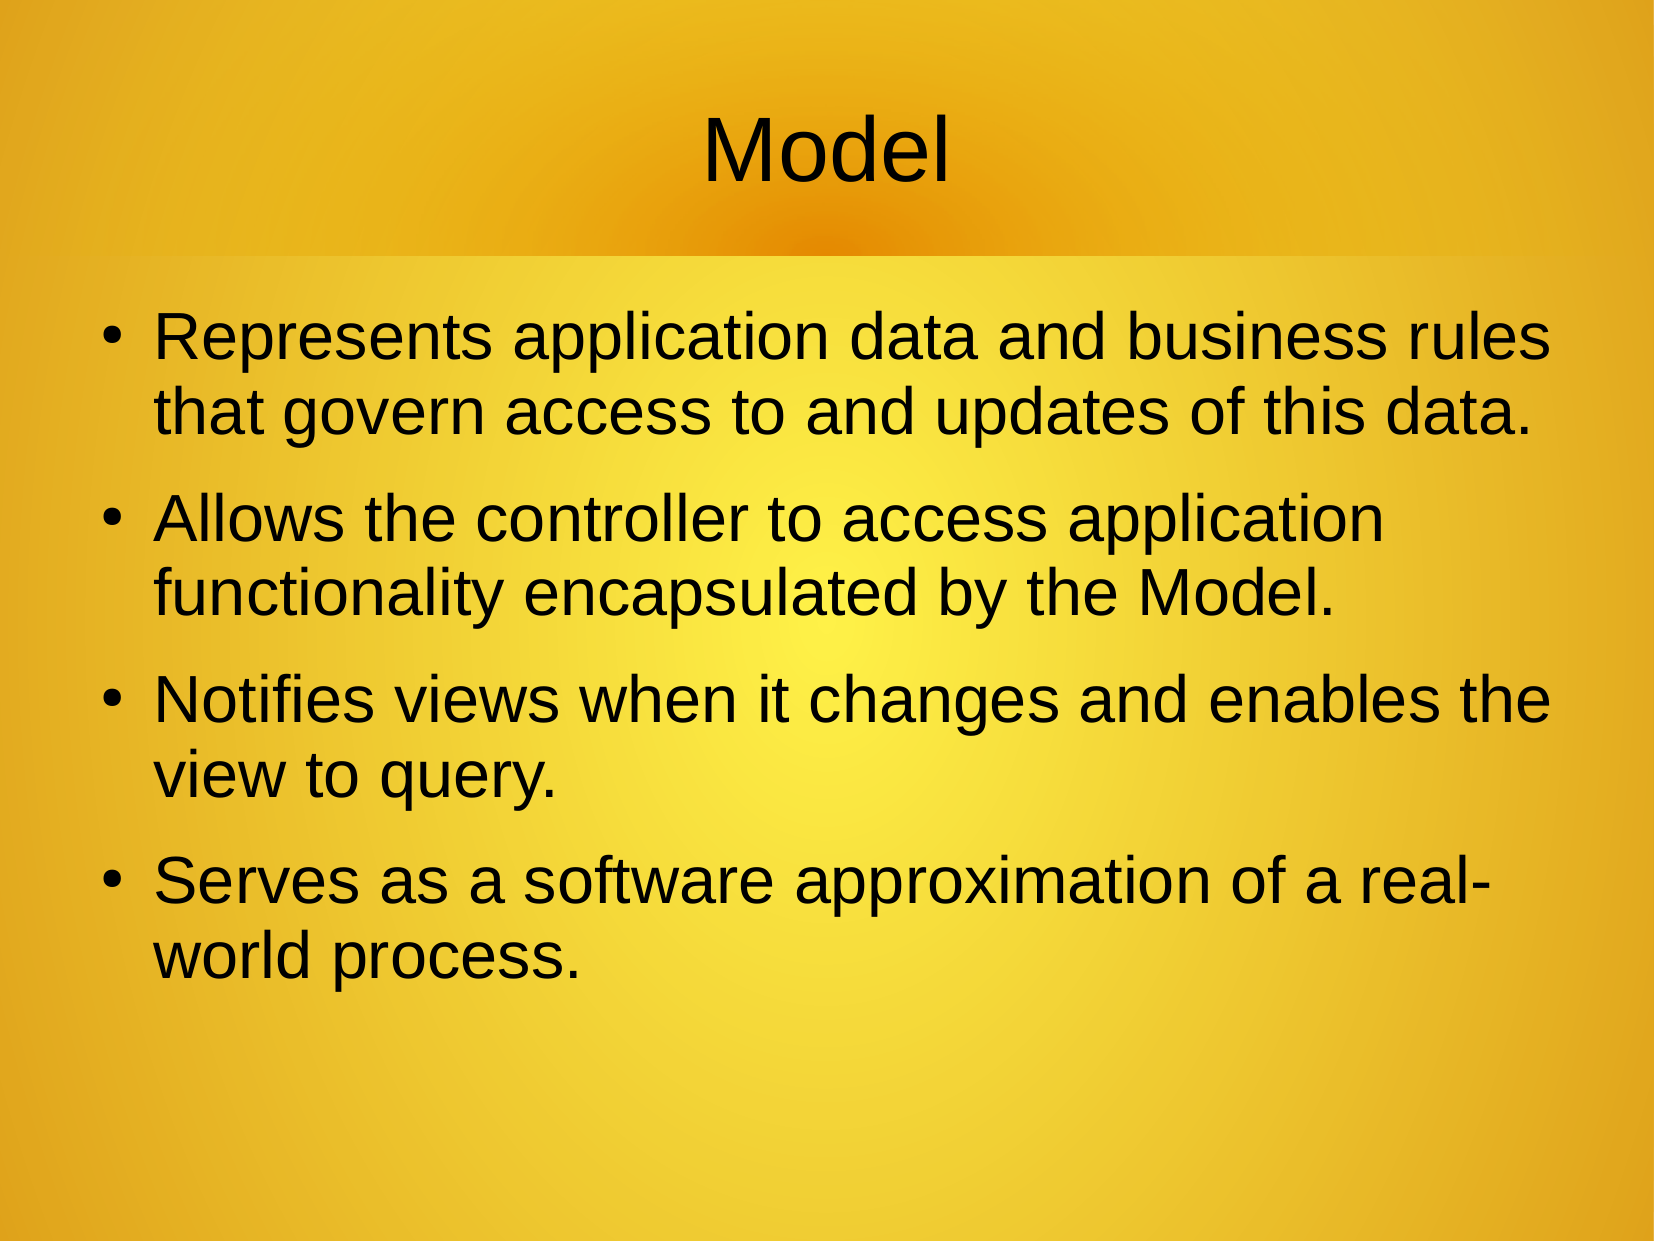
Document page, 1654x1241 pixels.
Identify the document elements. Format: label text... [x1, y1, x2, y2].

title Model [82, 47, 1571, 252]
list Represents application data and business rules that govern access to and updates of this data. Allows the controller to access application functionality encapsulated by the Model. Notifies views when it changes and enables the view to query. Serves as a software approximation of a real-world process. [82, 299, 1571, 1019]
